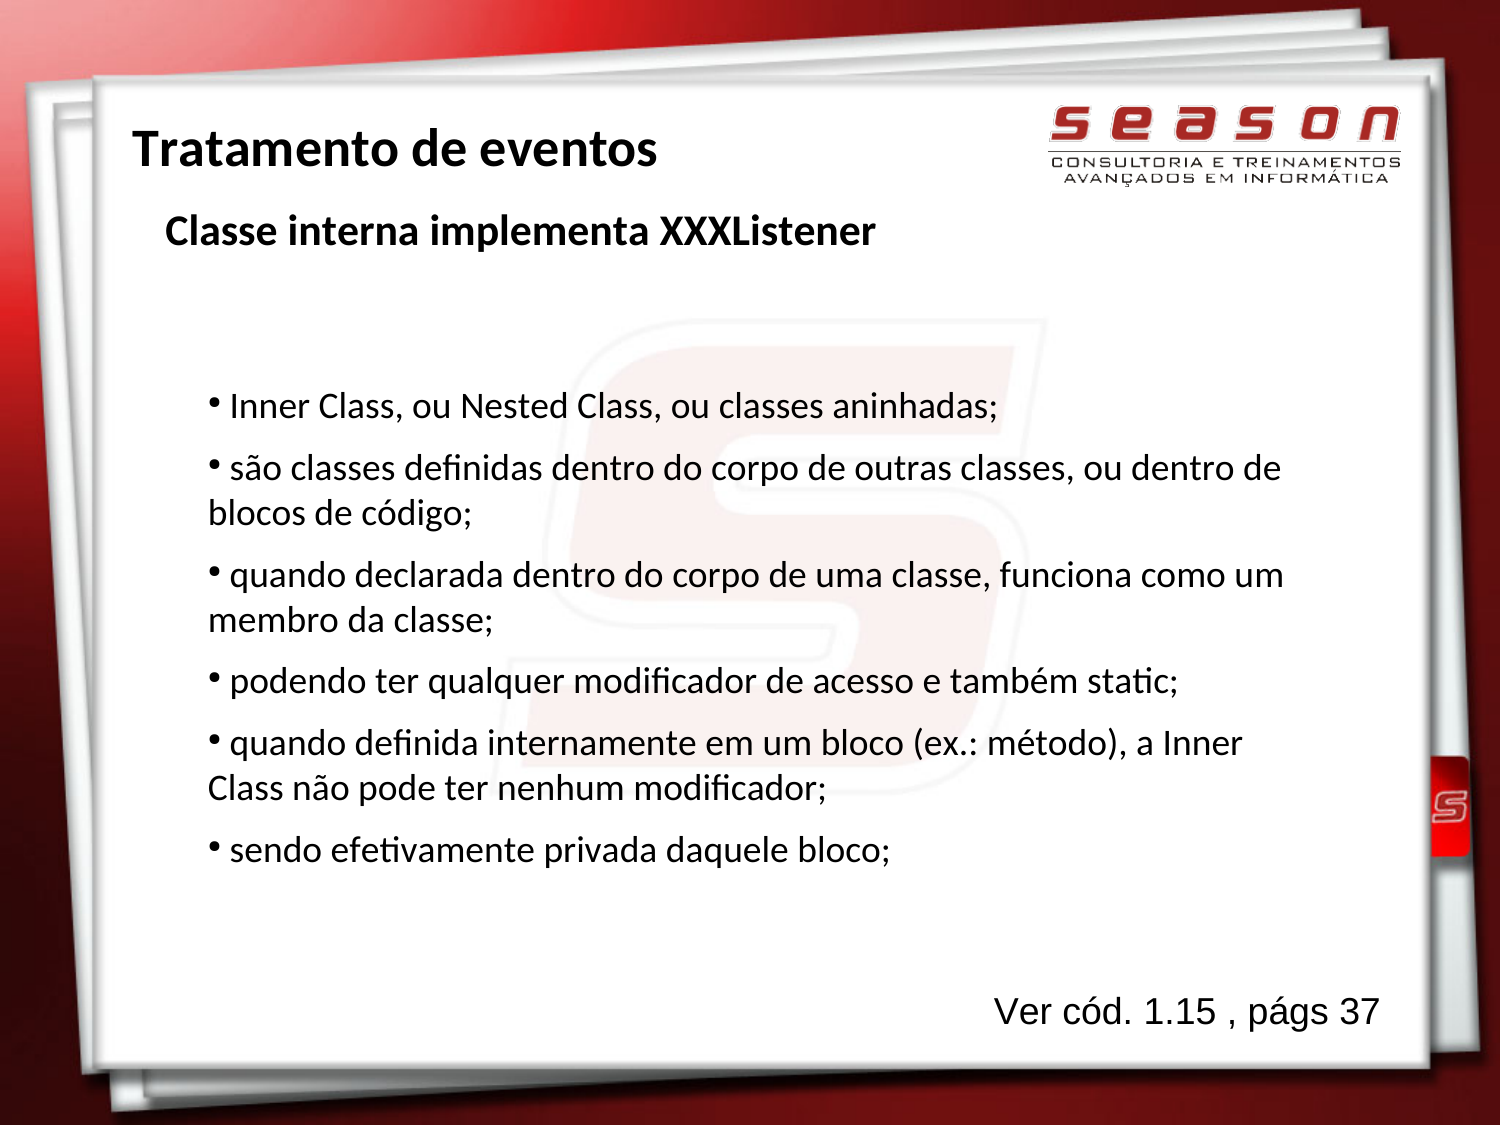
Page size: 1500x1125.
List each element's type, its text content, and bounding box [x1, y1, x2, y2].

title Tratamento de eventos [118, 33, 1394, 257]
text_box Ver cód. 1.15 , págs 37 [708, 979, 1396, 1040]
text_box Inner Class, ou Nested Class, ou classes aninhadas; são classes definidas dentro do corpo de outras classes, ou dentro de blocos de código; quando declarada dentro do corpo de uma classe, funciona como um membro da classe; podendo ter qualquer modificador de acesso e também static; quando definida internamente em um bloco (ex.: método), a Inner Class não pode ter nenhum modificador; sendo efetivamente privada daquele bloco; [207, 357, 1328, 894]
picture [0, 0, 1500, 1125]
text_box Classe interna implementa XXXListener [165, 201, 1240, 255]
